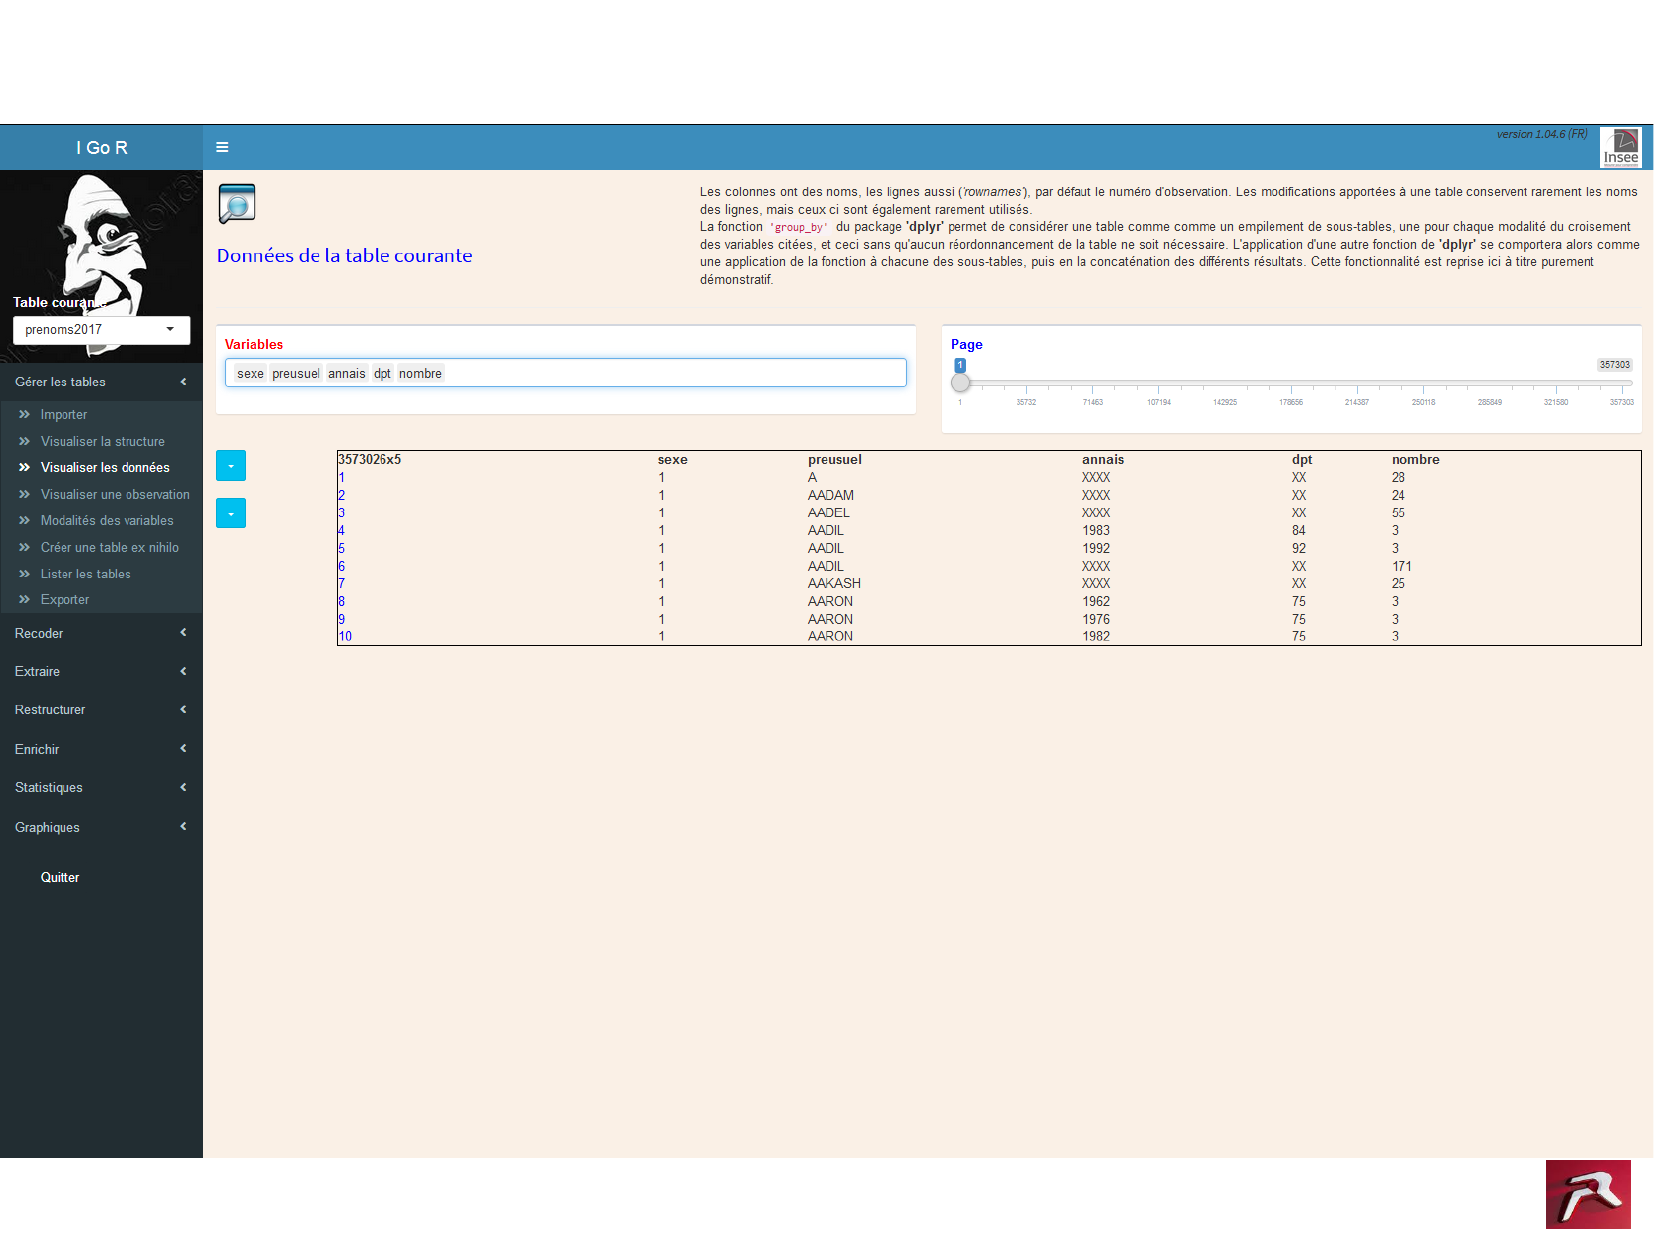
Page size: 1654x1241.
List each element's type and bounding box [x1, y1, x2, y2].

picture [1546, 1160, 1631, 1229]
picture [0, 124, 1654, 1158]
